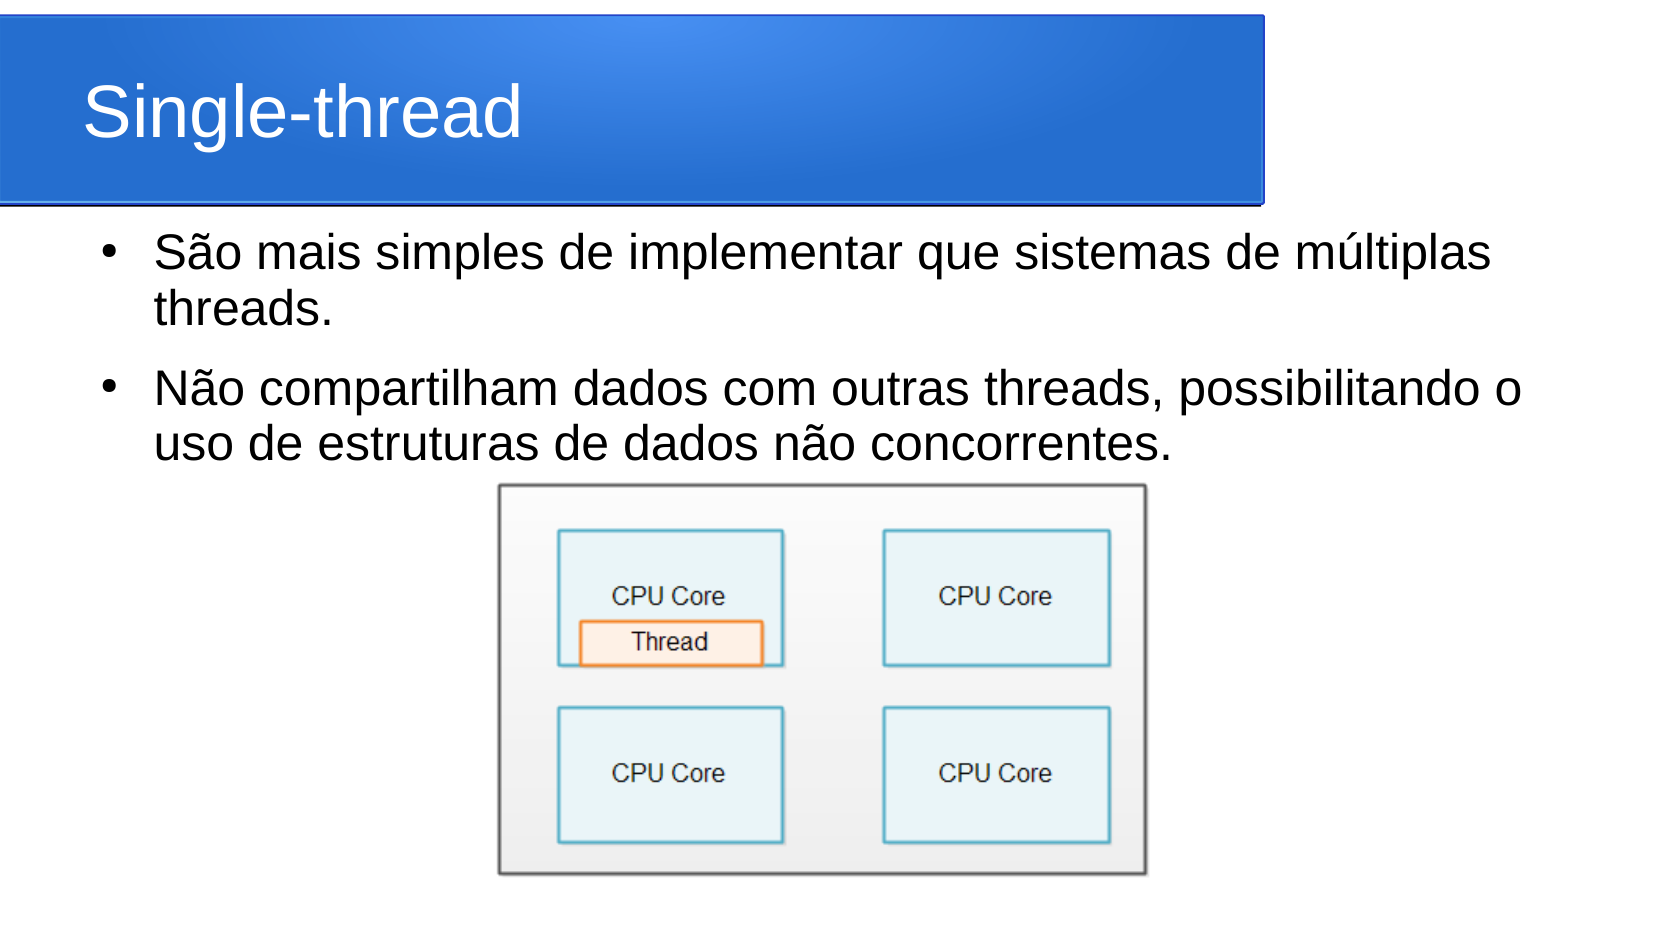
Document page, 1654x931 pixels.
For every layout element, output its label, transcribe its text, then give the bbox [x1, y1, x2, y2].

picture [441, 764, 1223, 928]
list São mais simples de implementar que sistemas de múltiplas threads. Não compartilham dados com outras threads, possibilitando o uso de estruturas de dados não concorrentes. [82, 224, 1571, 764]
title Single-thread [82, 35, 1235, 189]
